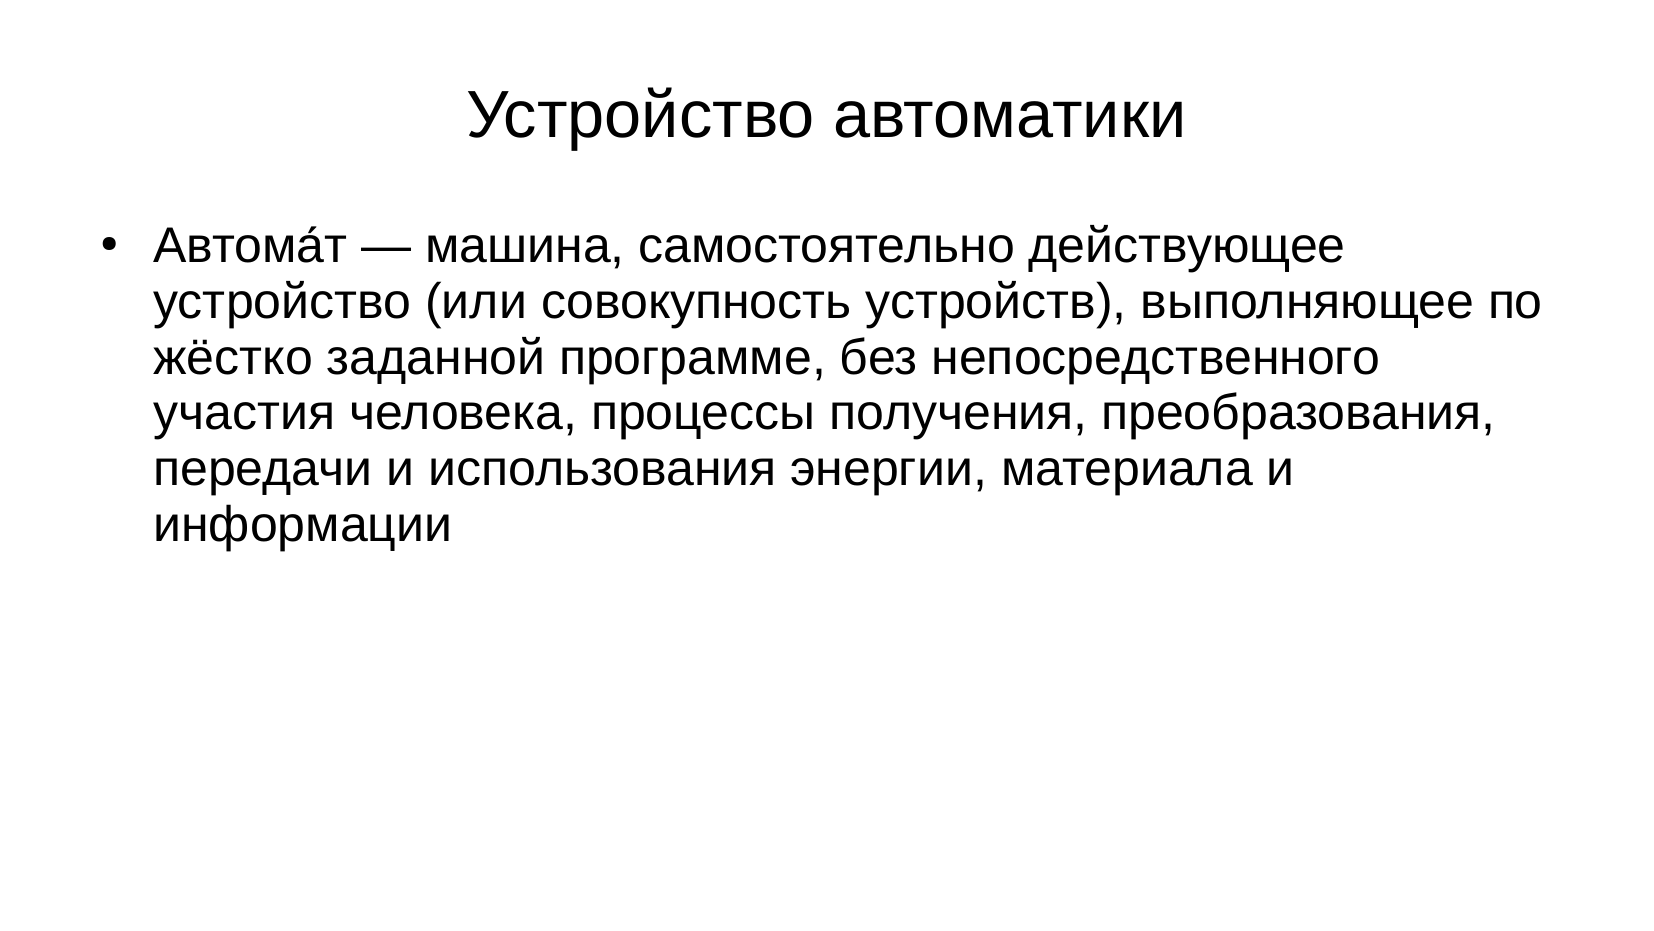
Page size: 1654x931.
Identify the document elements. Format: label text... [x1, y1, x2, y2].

title Устройство автоматики [82, 37, 1571, 193]
list Автома́т — машина, самостоятельно действующее устройство (или совокупность устройств), выполняющее по жёстко заданной программе, без непосредственного участия человека, процессы получения, преобразования, передачи и использования энергии, материала и информации [82, 217, 1571, 758]
